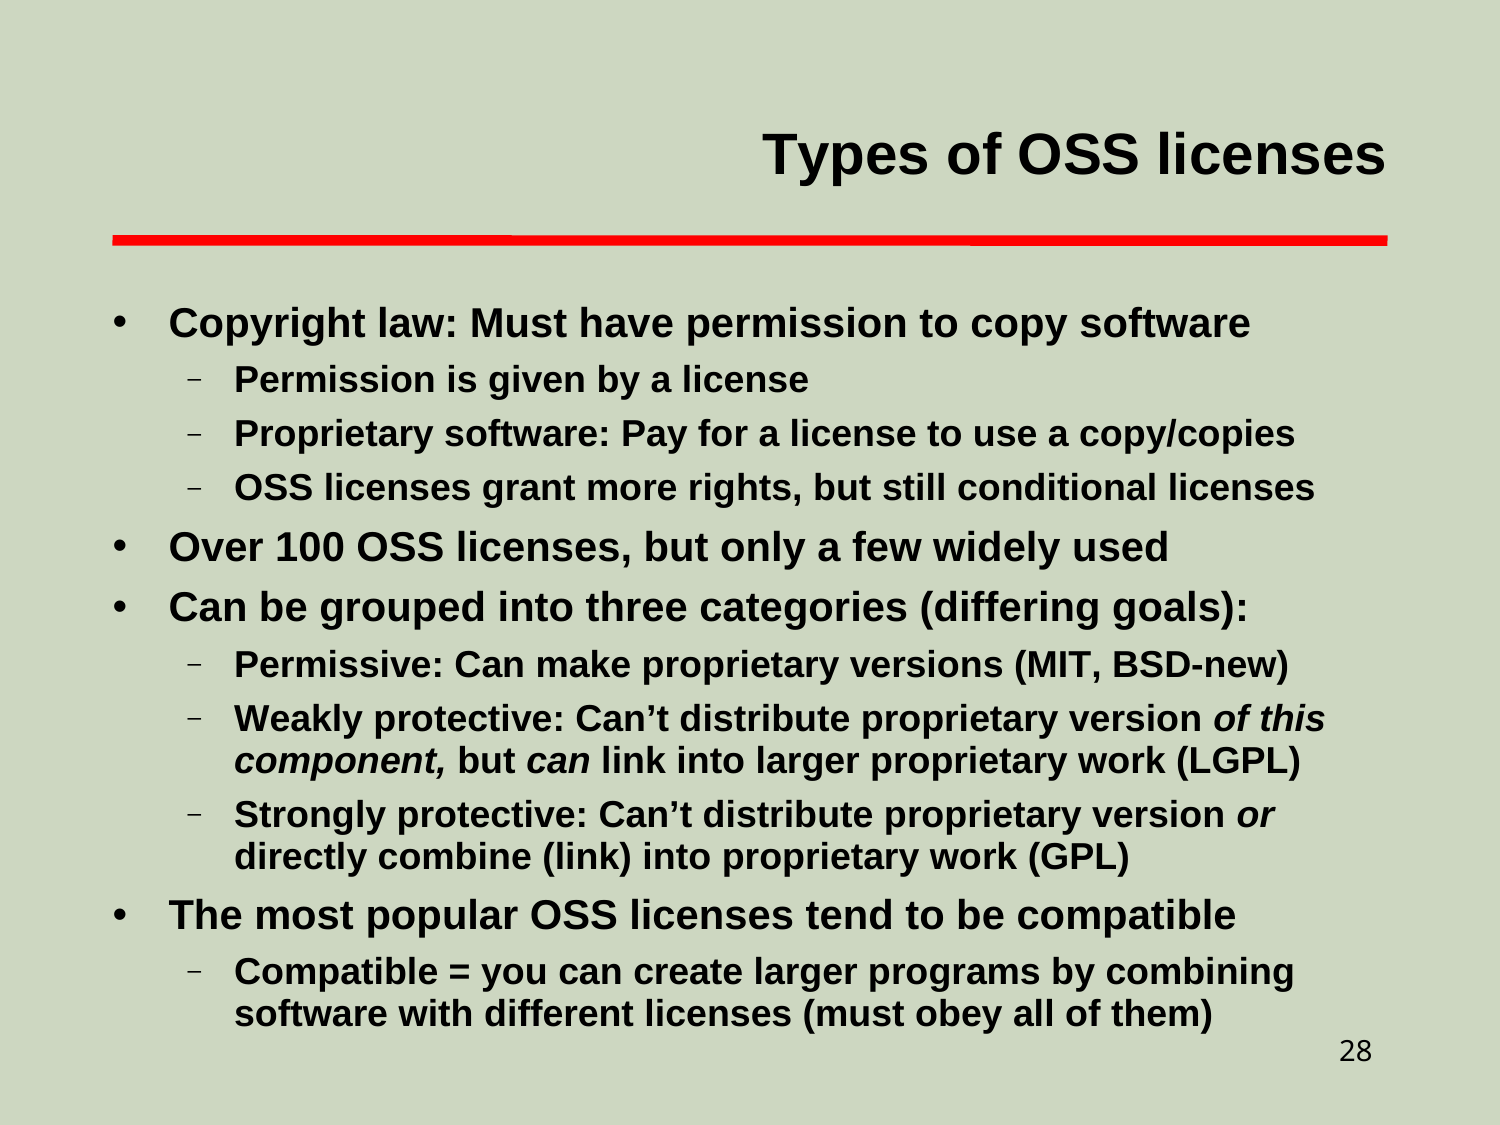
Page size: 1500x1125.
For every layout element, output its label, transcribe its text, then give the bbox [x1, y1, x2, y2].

title Types of OSS licenses [337, 93, 1388, 217]
list Copyright law: Must have permission to copy software Permission is given by a license Proprietary software: Pay for a license to use a copy/copies OSS licenses grant more rights, but still conditional licenses Over 100 OSS licenses, but only a few widely used Can be grouped into three categories (differing goals): Permissive: Can make proprietary versions (MIT, BSD-new) Weakly protective: Can’t distribute proprietary version of this component, but can link into larger proprietary work (LGPL) Strongly protective: Can’t distribute proprietary version or directly combine (link) into proprietary work (GPL) The most popular OSS licenses tend to be compatible Compatible = you can create larger programs by combining software with different licenses (must obey all of them) [112, 299, 1388, 1084]
